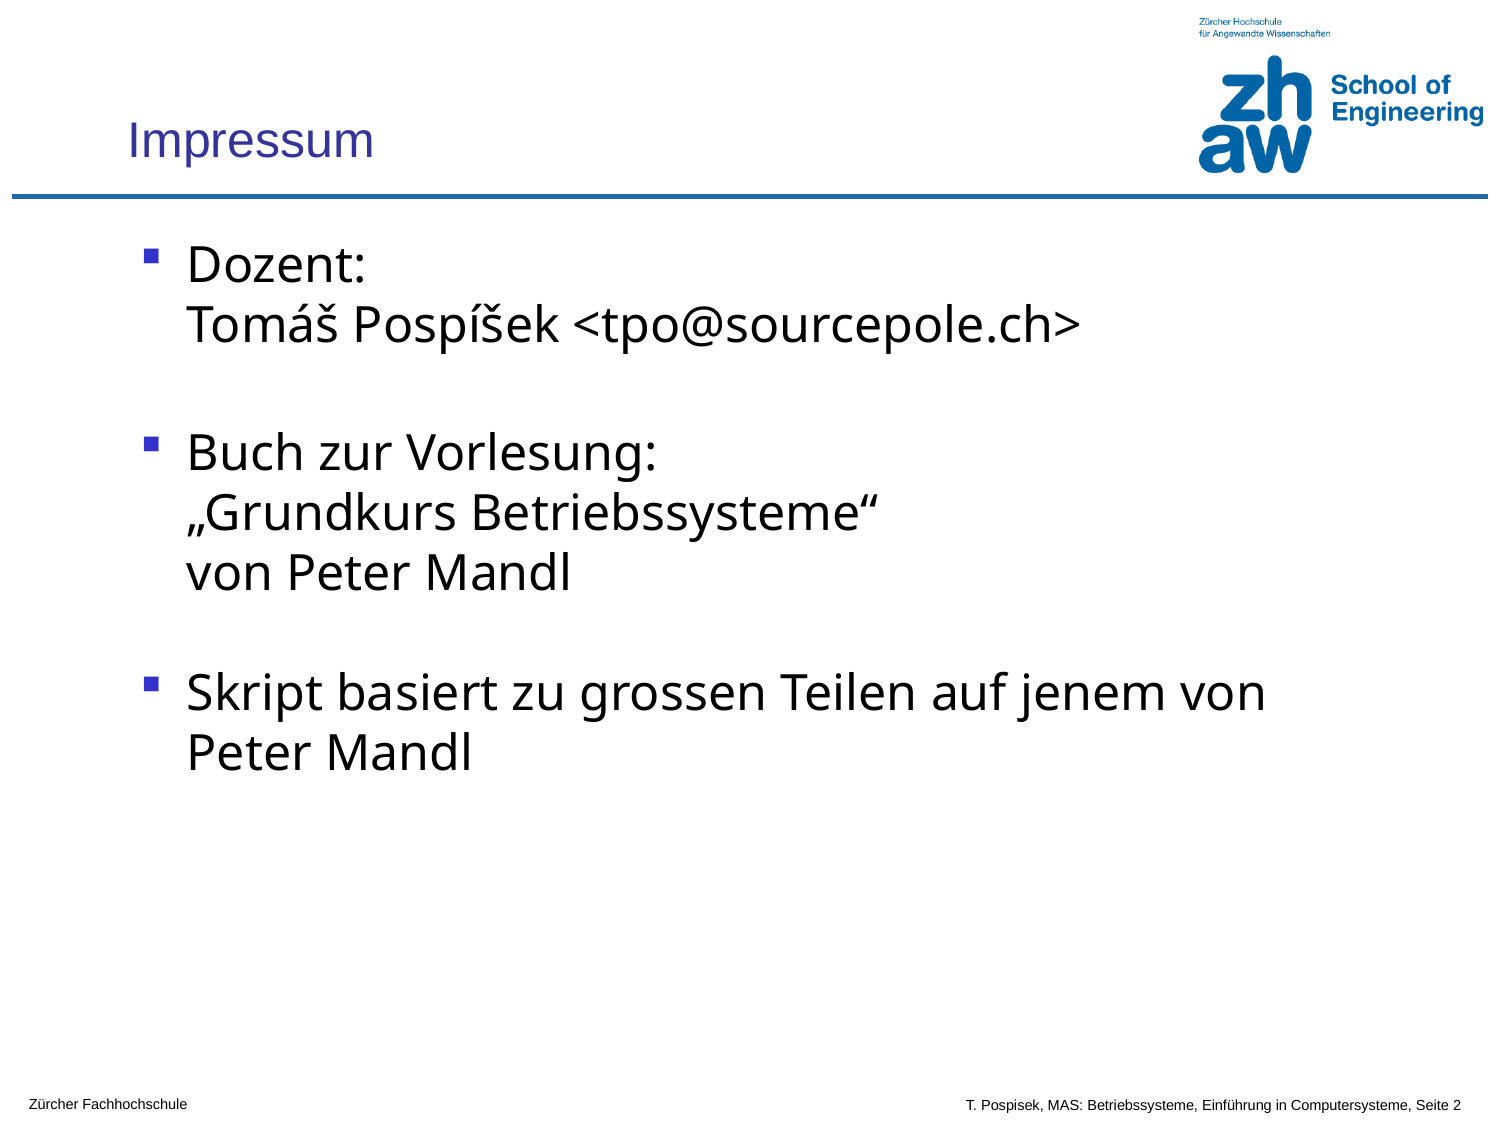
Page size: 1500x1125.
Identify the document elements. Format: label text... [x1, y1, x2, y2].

title Impressum [112, 50, 1391, 175]
text_box Dozent: Tomáš Pospíšek <tpo@sourcepole.ch> Buch zur Vorlesung: „Grundkurs Betriebssysteme“ von Peter Mandl Skript basiert zu grossen Teilen auf jenem von Peter Mandl [125, 224, 1350, 738]
picture [1199, 18, 1483, 173]
